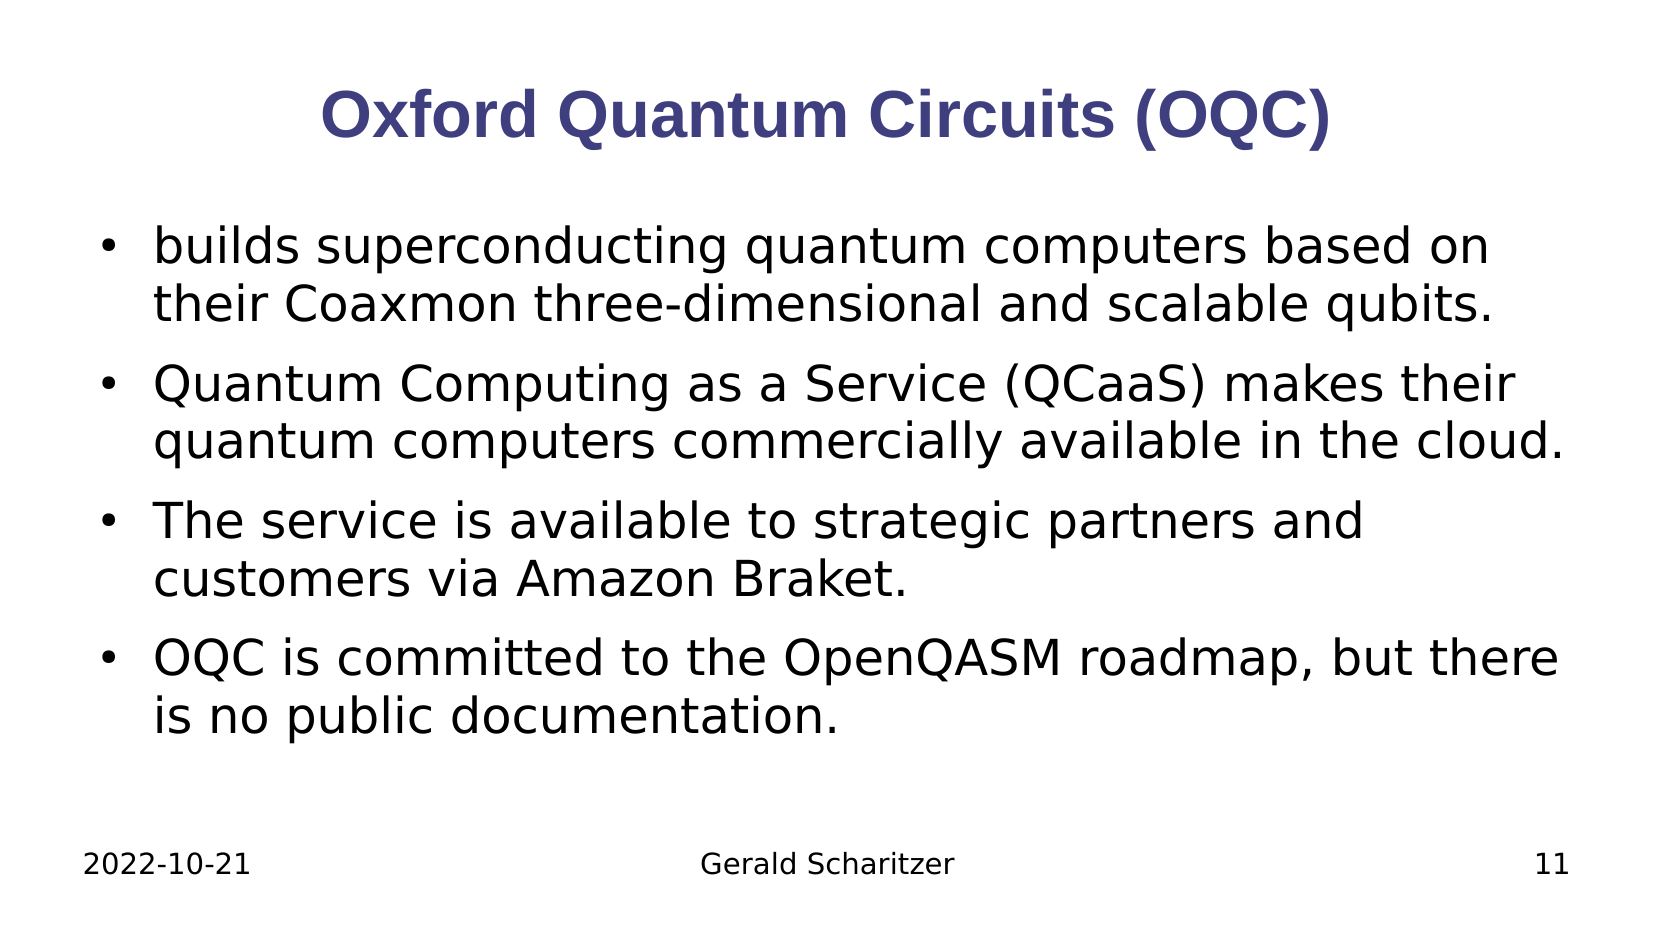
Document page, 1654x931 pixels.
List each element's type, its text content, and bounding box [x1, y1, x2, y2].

title Oxford Quantum Circuits (OQC) [82, 37, 1571, 193]
list builds superconducting quantum computers based on their Coaxmon three-dimensional and scalable qubits. Quantum Computing as a Service (QCaaS) makes their quantum computers commercially available in the cloud. The service is available to strategic partners and customers via Amazon Braket. OQC is committed to the OpenQASM roadmap, but there is no public documentation. [82, 217, 1571, 758]
